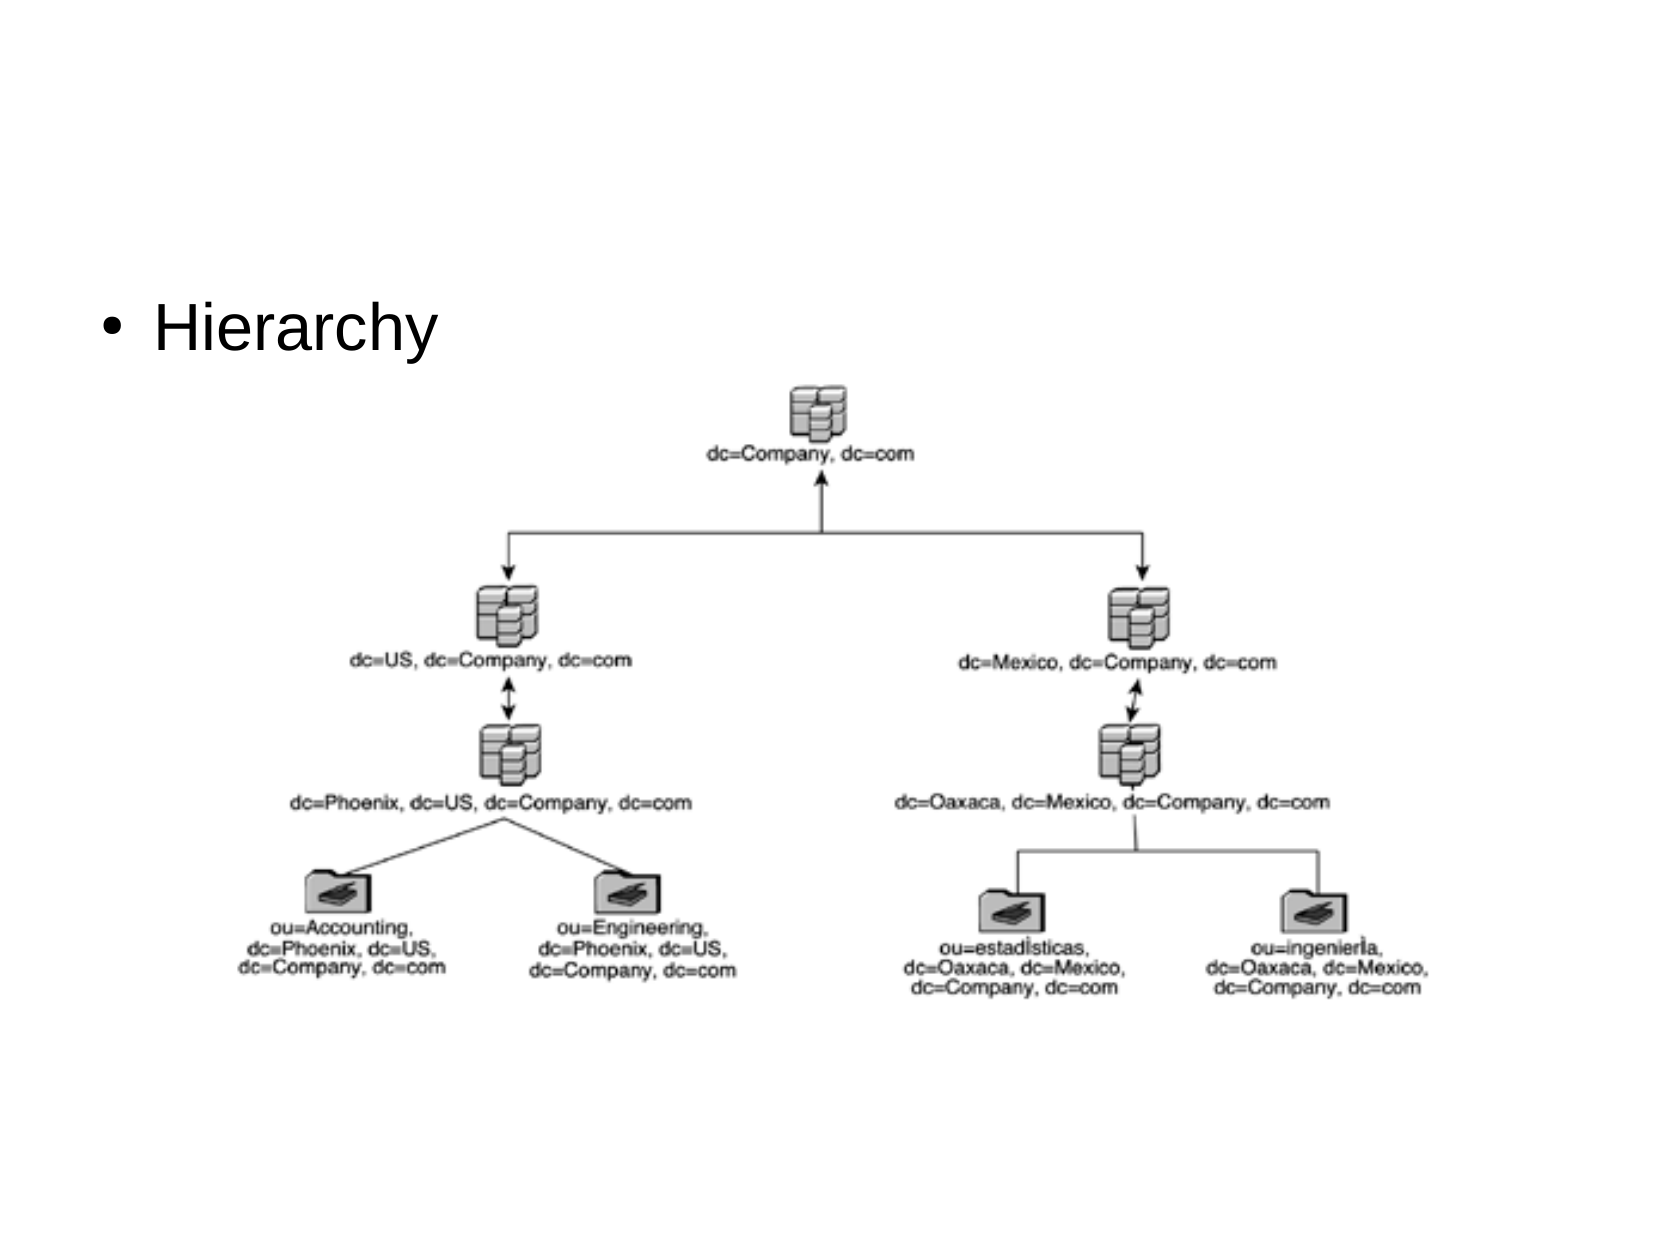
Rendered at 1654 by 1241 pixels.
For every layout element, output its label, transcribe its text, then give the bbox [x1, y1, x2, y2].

picture [236, 383, 1431, 1004]
list Hierarchy [82, 290, 1571, 1109]
